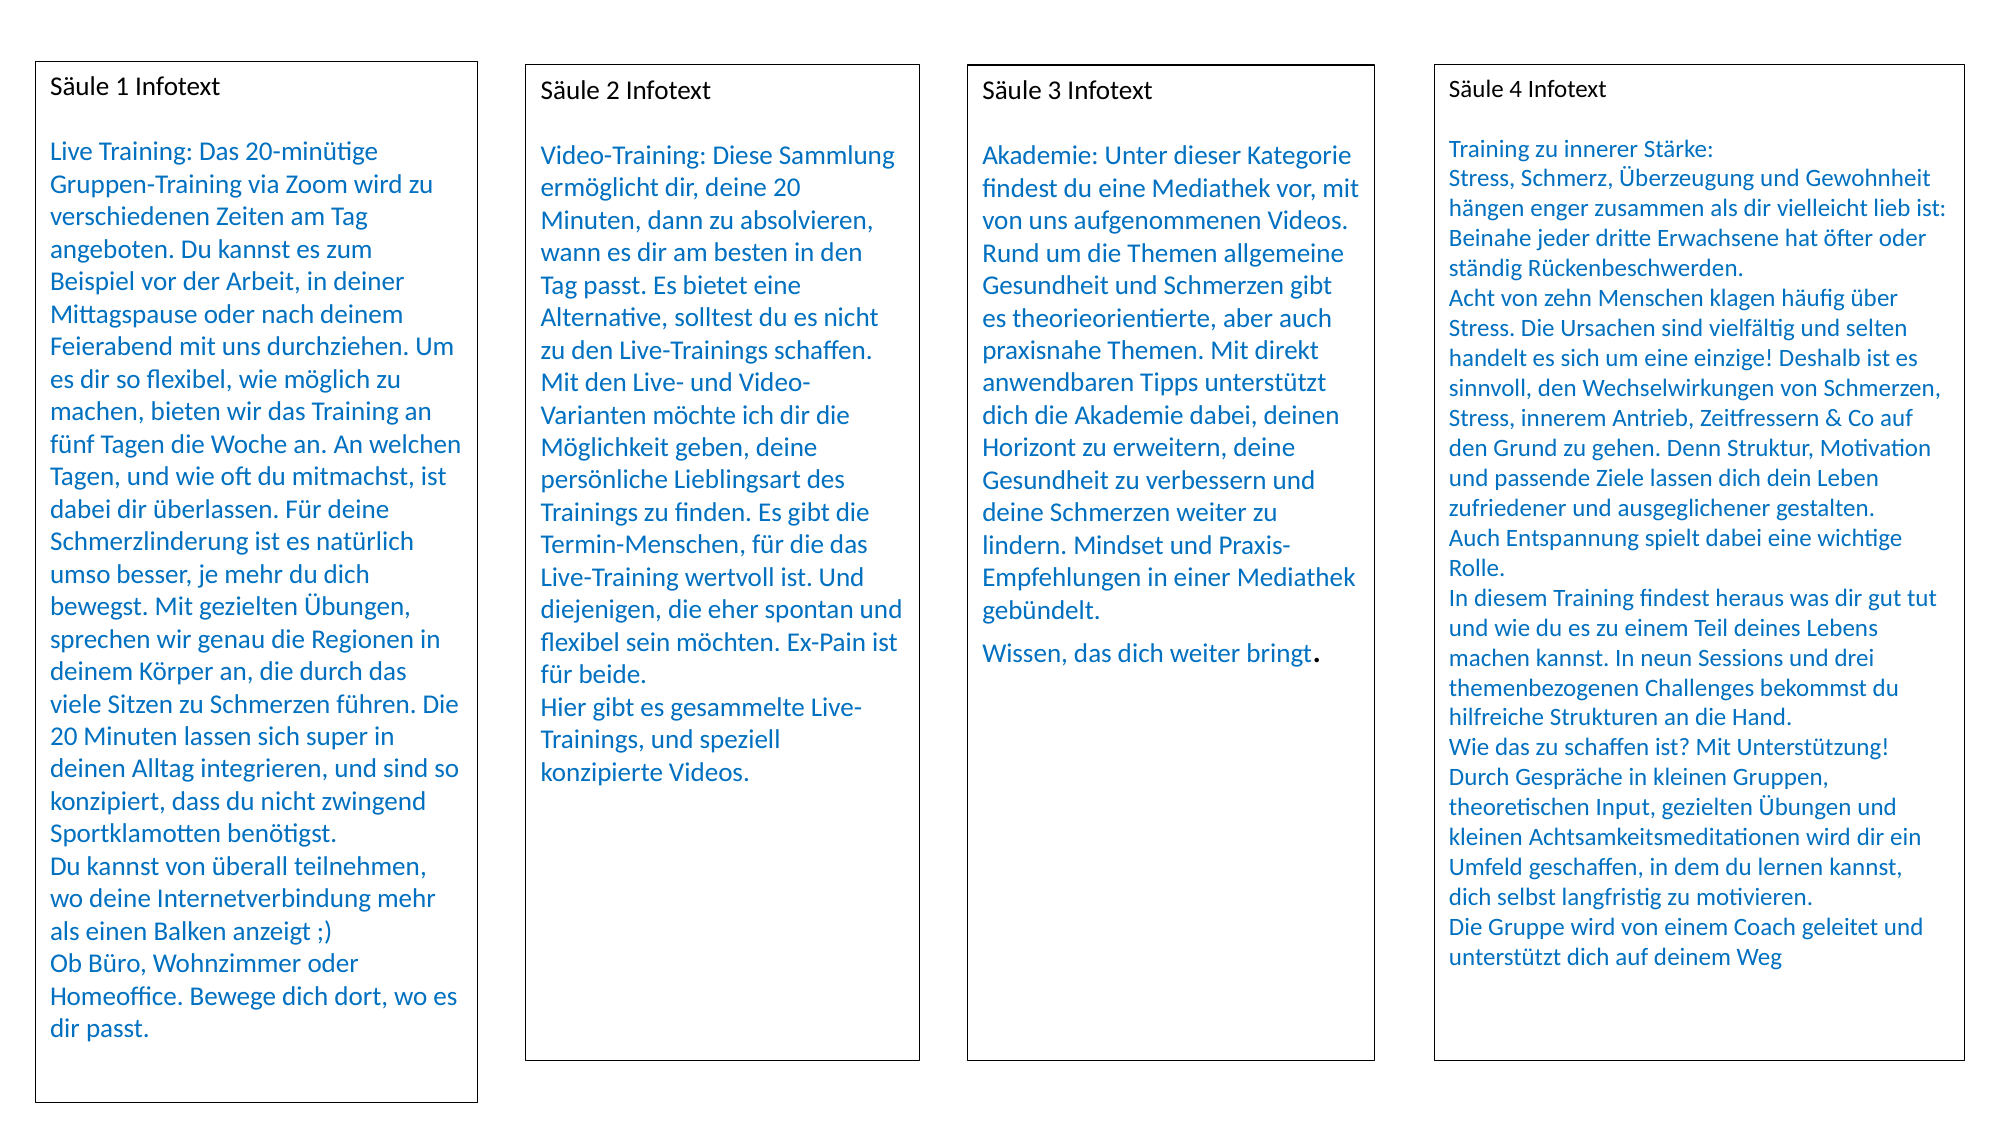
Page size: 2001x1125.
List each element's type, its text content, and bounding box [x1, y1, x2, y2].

text_box Säule 2 Infotext Video-Training: Diese Sammlung ermöglicht dir, deine 20 Minuten, dann zu absolvieren, wann es dir am besten in den Tag passt. Es bietet eine Alternative, solltest du es nicht zu den Live-Trainings schaffen. Mit den Live- und Video-Varianten möchte ich dir die Möglichkeit geben, deine persönliche Lieblingsart des Trainings zu finden. Es gibt die Termin-Menschen, für die das Live-Training wertvoll ist. Und diejenigen, die eher spontan und flexibel sein möchten. Ex-Pain ist für beide. Hier gibt es gesammelte Live-Trainings, und speziell konzipierte Videos. [525, 64, 920, 1061]
text_box Säule 3 Infotext Akademie: Unter dieser Kategorie findest du eine Mediathek vor, mit von uns aufgenommenen Videos. Rund um die Themen allgemeine Gesundheit und Schmerzen gibt es theorieorientierte, aber auch praxisnahe Themen. Mit direkt anwendbaren Tipps unterstützt dich die Akademie dabei, deinen Horizont zu erweitern, deine Gesundheit zu verbessern und deine Schmerzen weiter zu lindern. Mindset und Praxis-Empfehlungen in einer Mediathek gebündelt. Wissen, das dich weiter bringt. [967, 65, 1375, 1061]
text_box Säule 4 Infotext Training zu innerer Stärke: Stress, Schmerz, Überzeugung und Gewohnheit hängen enger zusammen als dir vielleicht lieb ist: Beinahe jeder dritte Erwachsene hat öfter oder ständig Rückenbeschwerden. Acht von zehn Menschen klagen häufig über Stress. Die Ursachen sind vielfältig und selten handelt es sich um eine einzige! Deshalb ist es sinnvoll, den Wechselwirkungen von Schmerzen, Stress, innerem Antrieb, Zeitfressern & Co auf den Grund zu gehen. Denn Struktur, Motivation und passende Ziele lassen dich dein Leben zufriedener und ausgeglichener gestalten. Auch Entspannung spielt dabei eine wichtige Rolle. In diesem Training findest heraus was dir gut tut und wie du es zu einem Teil deines Lebens machen kannst. In neun Sessions und drei themenbezogenen Challenges bekommst du hilfreiche Strukturen an die Hand. Wie das zu schaffen ist? Mit Unterstützung! Durch Gespräche in kleinen Gruppen, theoretischen Input, gezielten Übungen und kleinen Achtsamkeitsmeditationen wird dir ein Umfeld geschaffen, in dem du lernen kannst, dich selbst langfristig zu motivieren. Die Gruppe wird von einem Coach geleitet und unterstützt dich auf deinem Weg [1434, 64, 1965, 1061]
text_box Säule 1 Infotext Live Training: Das 20-minütige Gruppen-Training via Zoom wird zu verschiedenen Zeiten am Tag angeboten. Du kannst es zum Beispiel vor der Arbeit, in deiner Mittagspause oder nach deinem Feierabend mit uns durchziehen. Um es dir so flexibel, wie möglich zu machen, bieten wir das Training an fünf Tagen die Woche an. An welchen Tagen, und wie oft du mitmachst, ist dabei dir überlassen. Für deine Schmerzlinderung ist es natürlich umso besser, je mehr du dich bewegst. Mit gezielten Übungen, sprechen wir genau die Regionen in deinem Körper an, die durch das viele Sitzen zu Schmerzen führen. Die 20 Minuten lassen sich super in deinen Alltag integrieren, und sind so konzipiert, dass du nicht zwingend Sportklamotten benötigst. Du kannst von überall teilnehmen, wo deine Internetverbindung mehr als einen Balken anzeigt ;) Ob Büro, Wohnzimmer oder Homeoffice. Bewege dich dort, wo es dir passt. [35, 61, 478, 1103]
